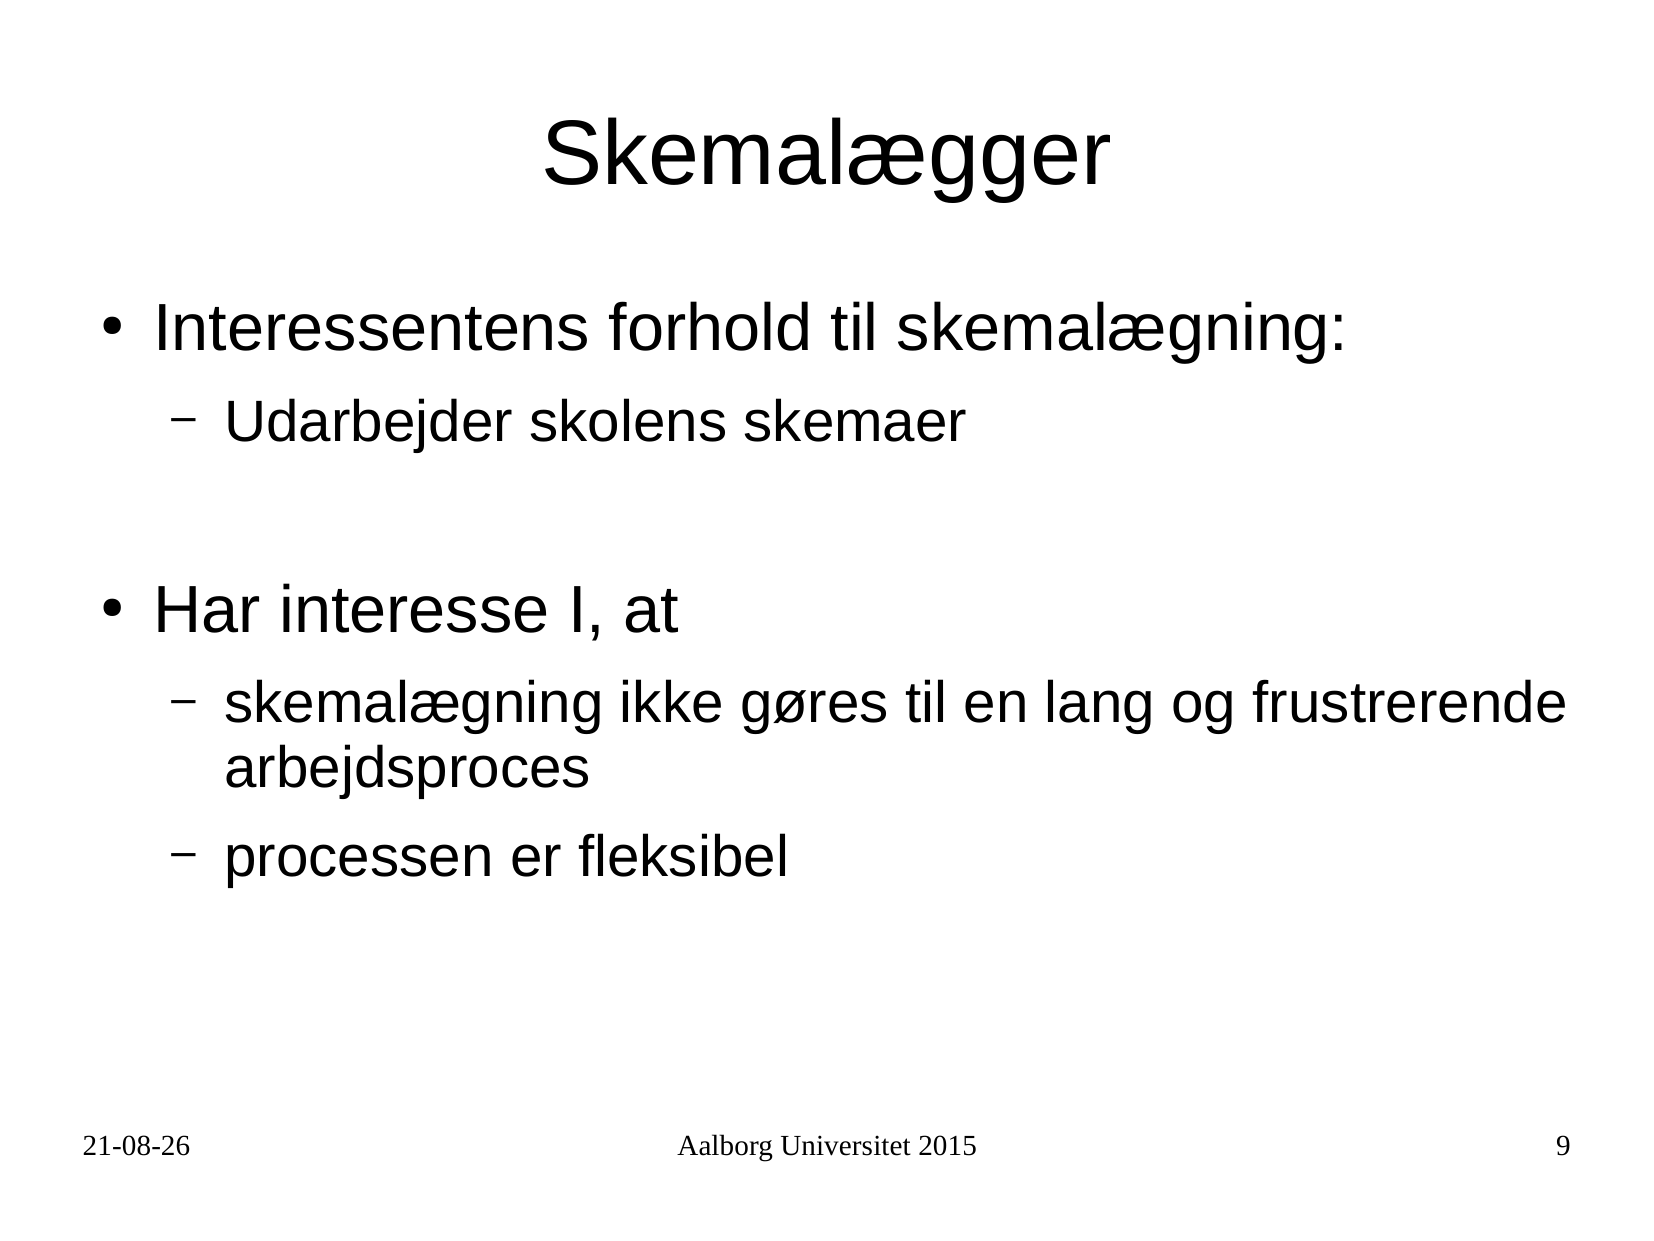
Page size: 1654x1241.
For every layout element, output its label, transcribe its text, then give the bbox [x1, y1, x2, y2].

list Interessentens forhold til skemalægning: Udarbejder skolens skemaer Har interesse I, at skemalægning ikke gøres til en lang og frustrerende arbejdsproces processen er fleksibel [82, 290, 1571, 1010]
title Skemalægger [82, 49, 1571, 257]
